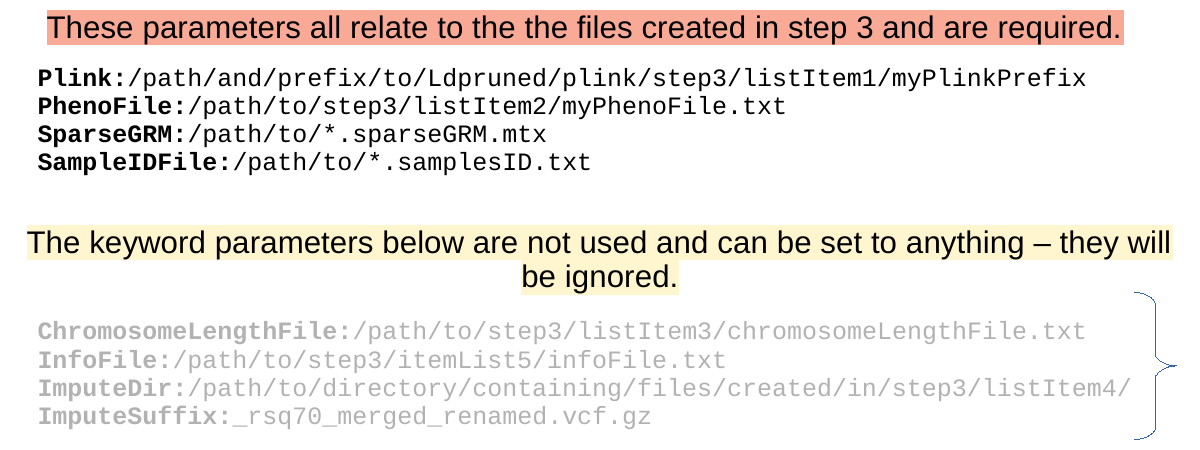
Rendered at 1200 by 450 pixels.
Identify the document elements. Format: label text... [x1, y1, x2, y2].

text_box Plink:/path/and/prefix/to/Ldpruned/plink/step3/listItem1/myPlinkPrefix PhenoFile:/path/to/step3/listItem2/myPhenoFile.txt SparseGRM:/path/to/*.sparseGRM.mtx SampleIDFile:/path/to/*.samplesID.txt ChromosomeLengthFile:/path/to/step3/listItem3/chromosomeLengthFile.txt InfoFile:/path/to/step3/itemList5/infoFile.txt ImputeDir:/path/to/directory/containing/files/created/in/step3/listItem4/ ImputeSuffix:_rsq70_merged_renamed.vcf.gz [22, 57, 1181, 217]
text_box Plink:/path/and/prefix/to/Ldpruned/plink/step3/listItem1/myPlinkPrefix PhenoFile:/path/to/step3/listItem2/myPhenoFile.txt SparseGRM:/path/to/*.sparseGRM.mtx SampleIDFile:/path/to/*.samplesID.txt ChromosomeLengthFile:/path/to/step3/listItem3/chromosomeLengthFile.txt InfoFile:/path/to/step3/itemList5/infoFile.txt ImputeDir:/path/to/directory/containing/files/created/in/step3/listItem4/ ImputeSuffix:_rsq70_merged_renamed.vcf.gz [22, 302, 1181, 450]
text_box The keyword parameters below are not used and can be set to anything – they will be ignored. [0, 217, 1200, 302]
text_box These parameters all relate to the the files created in step 3 and are required. [22, 3, 1149, 88]
